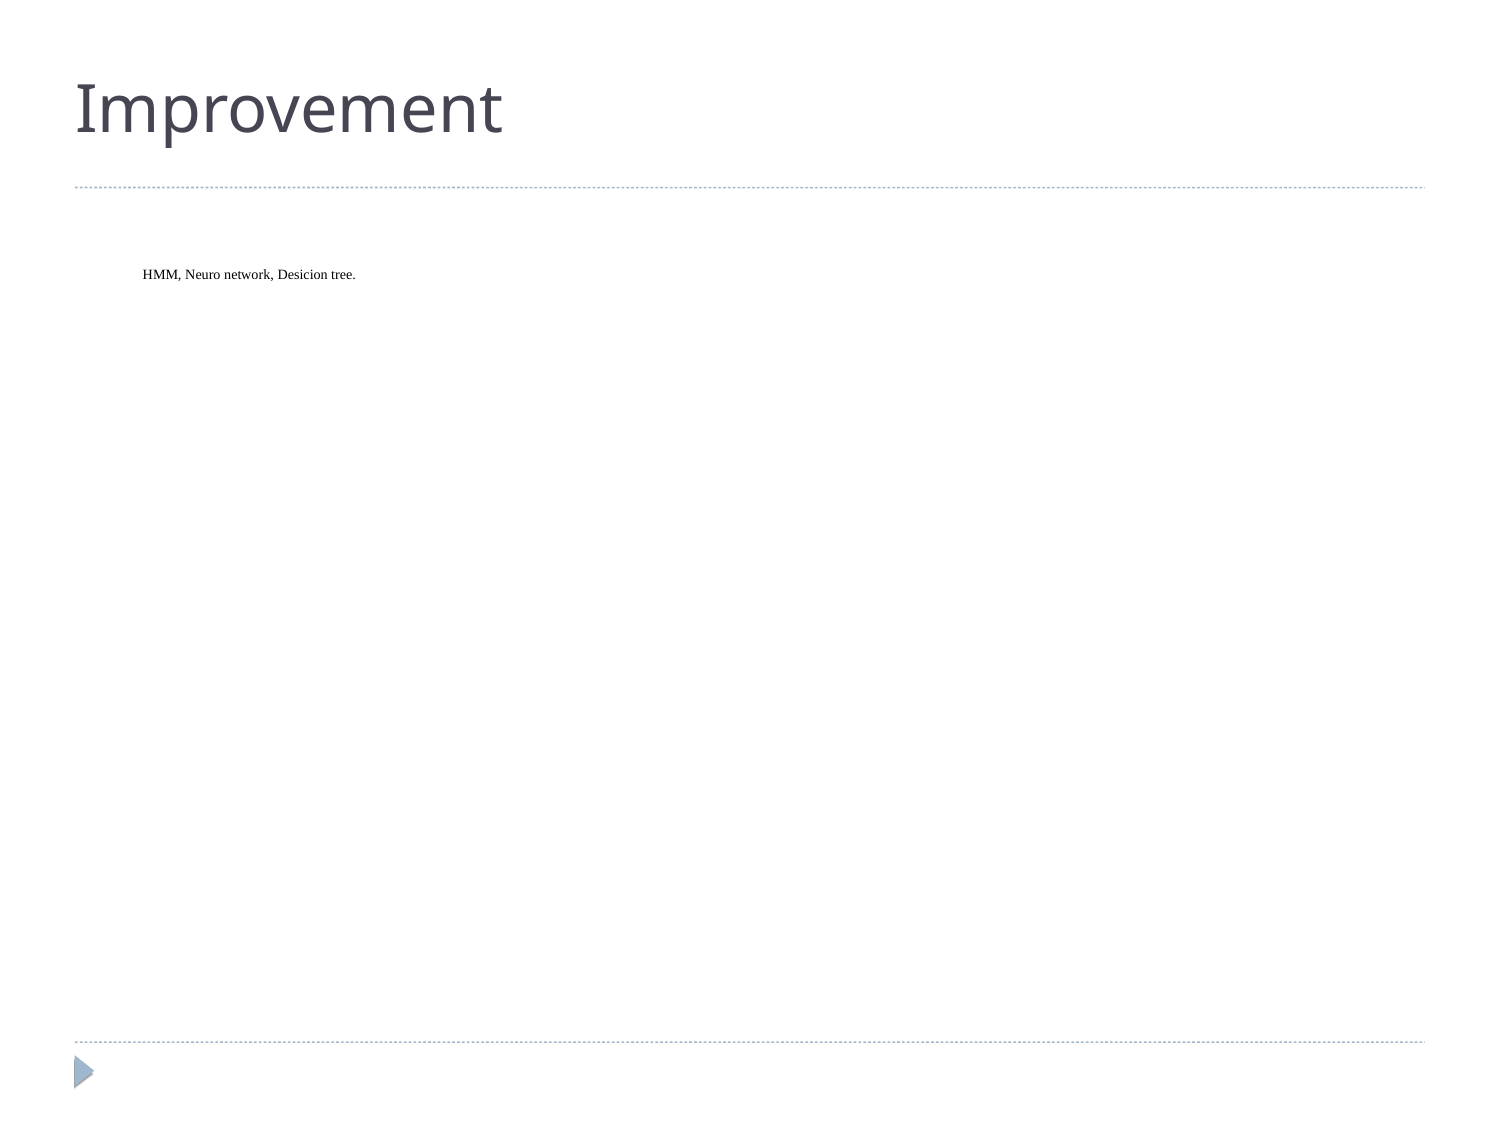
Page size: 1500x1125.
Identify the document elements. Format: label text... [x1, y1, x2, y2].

text_box Improvement [75, 24, 1425, 188]
chart [75, 200, 1425, 1010]
